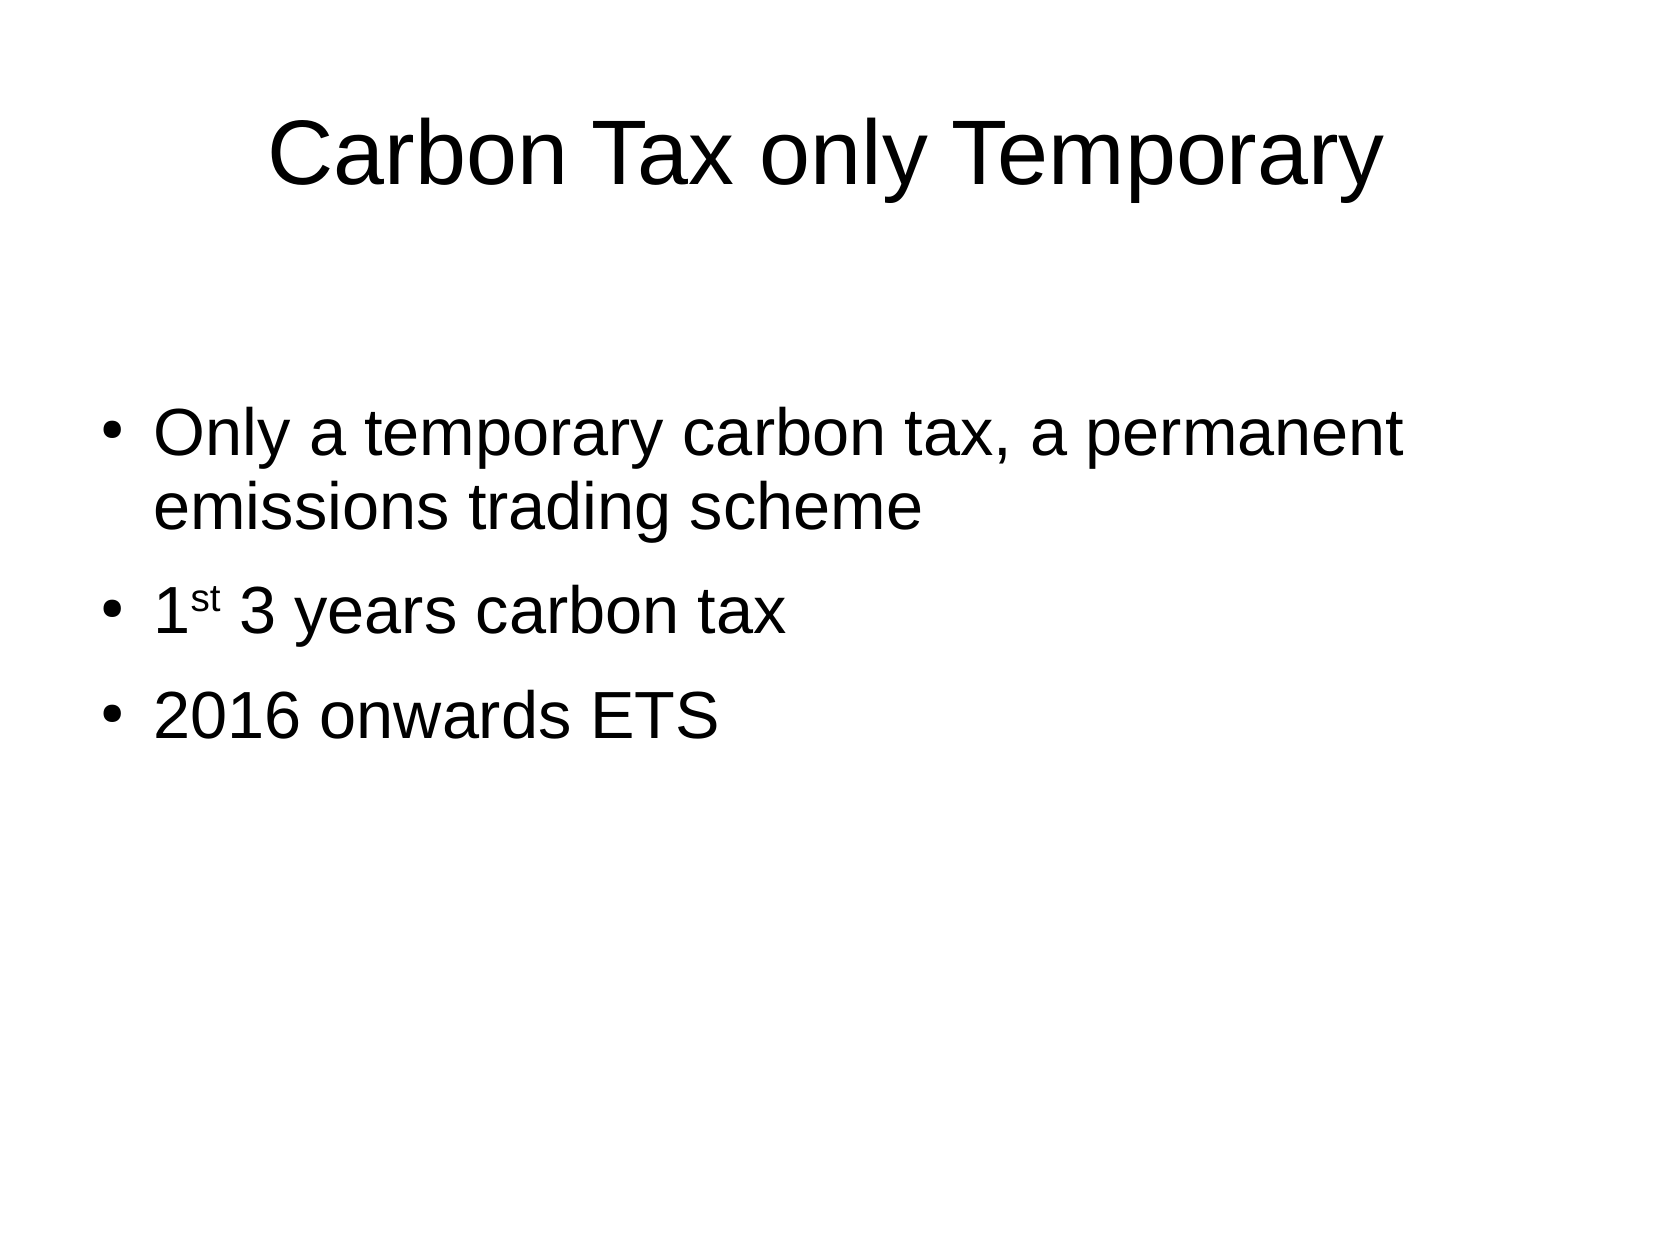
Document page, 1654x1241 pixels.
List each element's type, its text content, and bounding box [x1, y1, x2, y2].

list Only a temporary carbon tax, a permanent emissions trading scheme 1st 3 years carbon tax 2016 onwards ETS [82, 290, 1571, 1109]
title Carbon Tax only Temporary [82, 49, 1571, 257]
